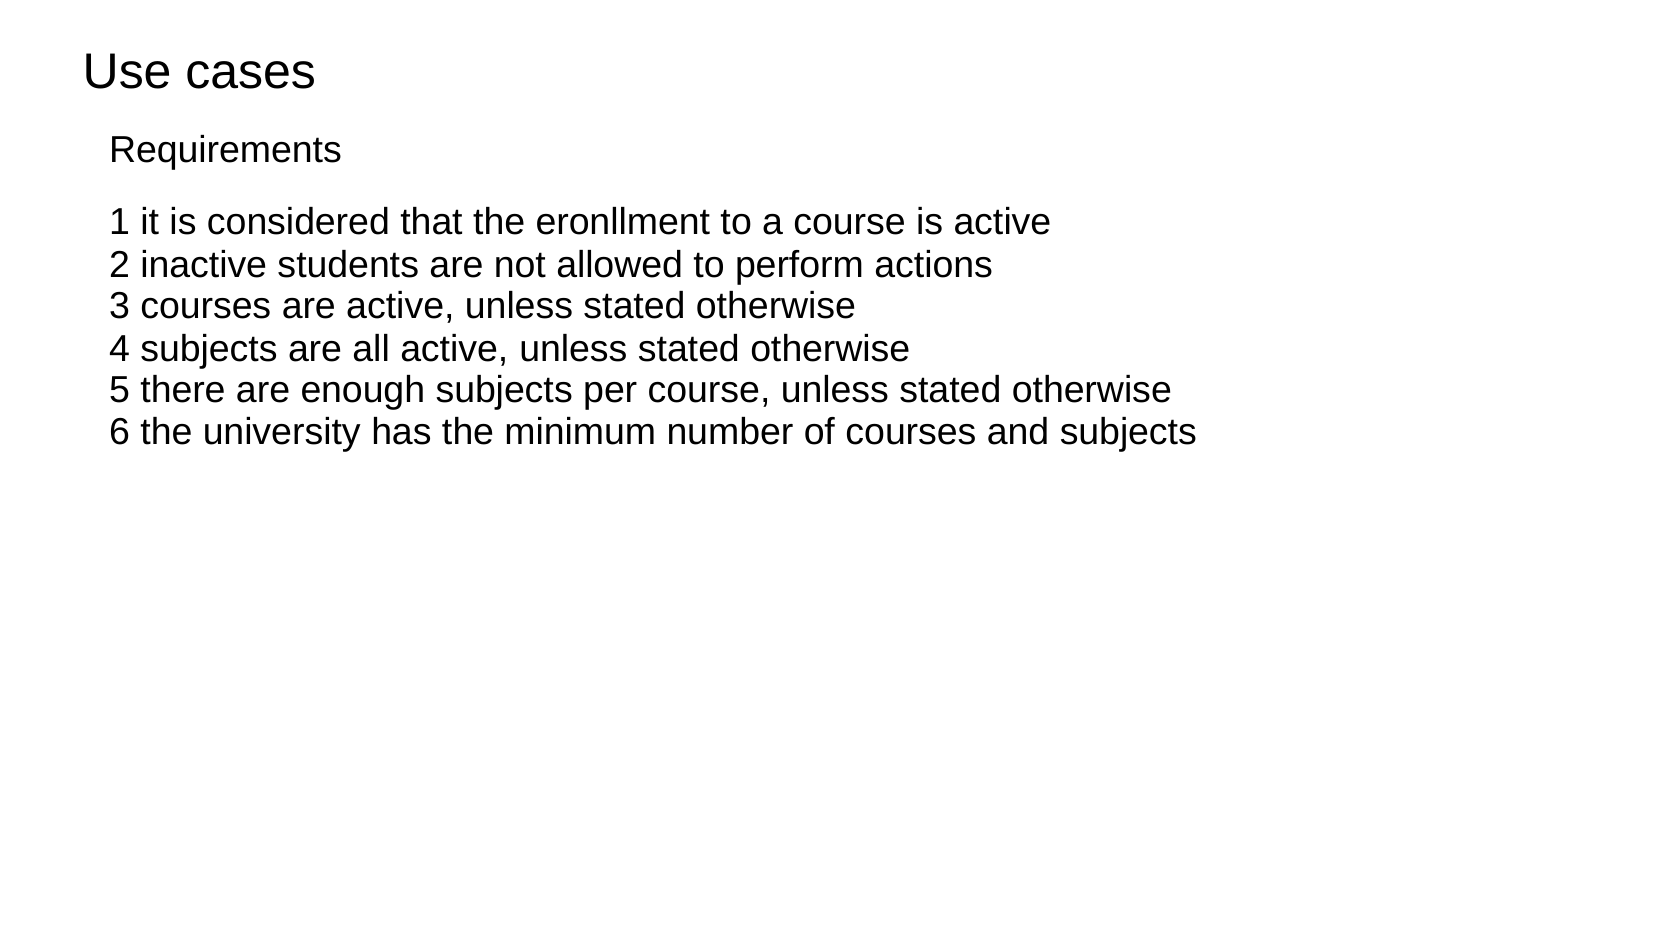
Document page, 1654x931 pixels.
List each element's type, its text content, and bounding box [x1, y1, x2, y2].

title Use cases [82, 37, 1571, 107]
text_box Requirements 1 it is considered that the eronllment to a course is active 2 inactive students are not allowed to perform actions 3 courses are active, unless stated otherwise 4 subjects are all active, unless stated otherwise 5 there are enough subjects per course, unless stated otherwise 6 the university has the minimum number of courses and subjects [94, 121, 1229, 697]
